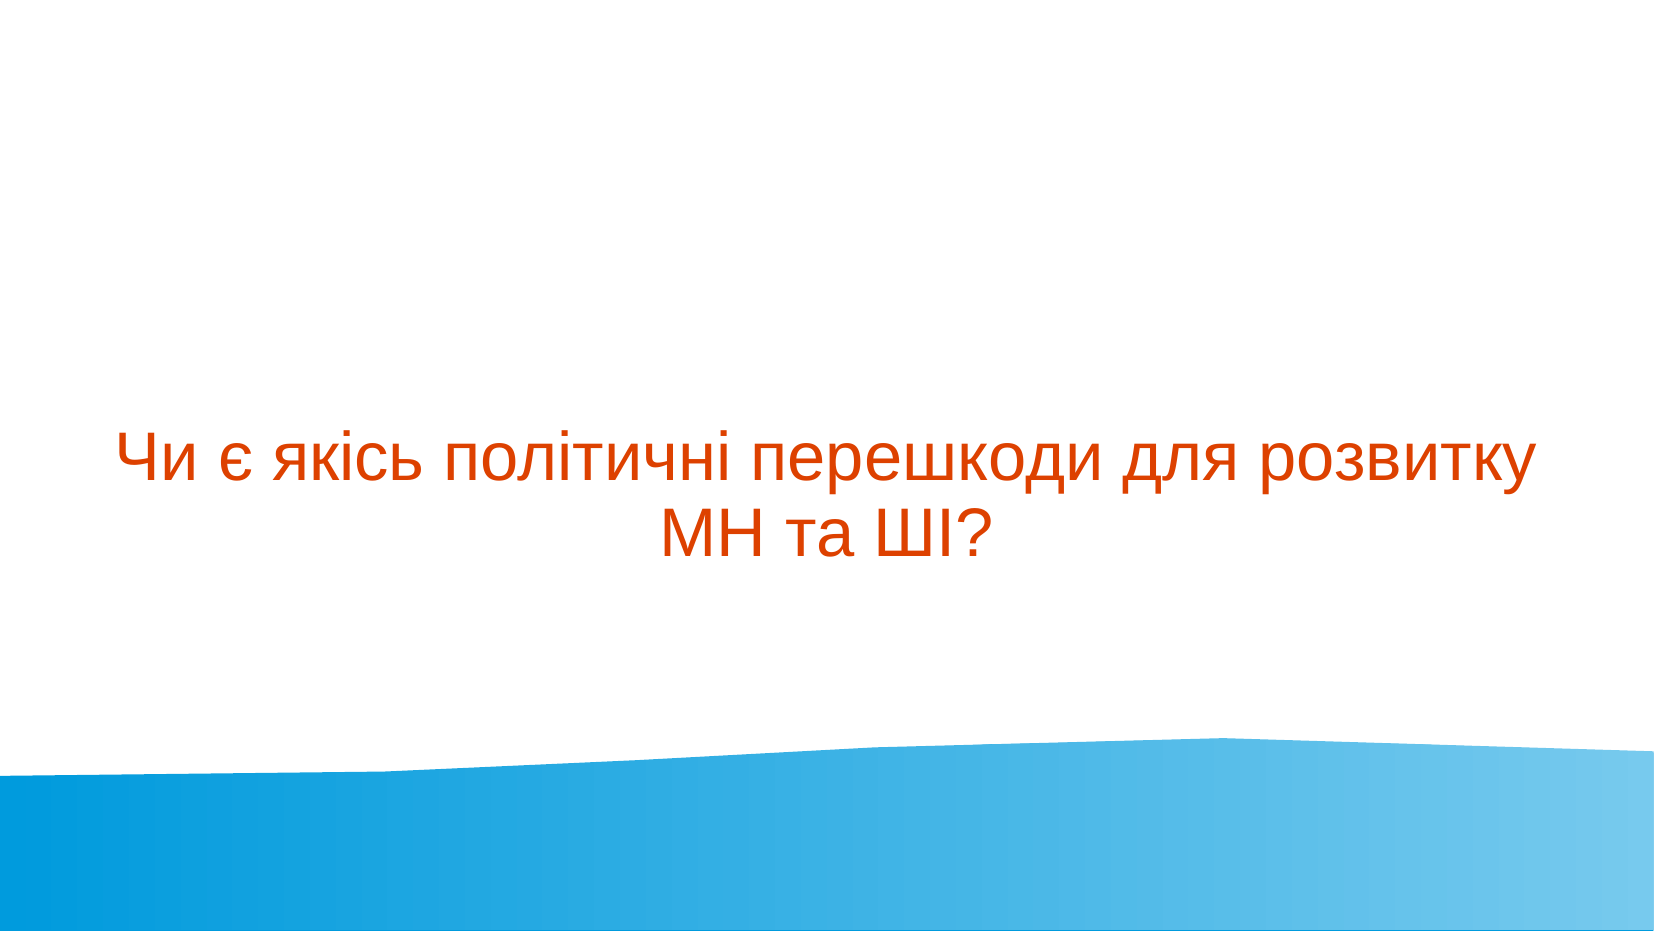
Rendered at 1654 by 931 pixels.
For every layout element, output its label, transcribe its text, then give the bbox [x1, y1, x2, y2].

title Чи є якісь політичні перешкоди для розвитку МН та ШІ? [88, 413, 1565, 576]
